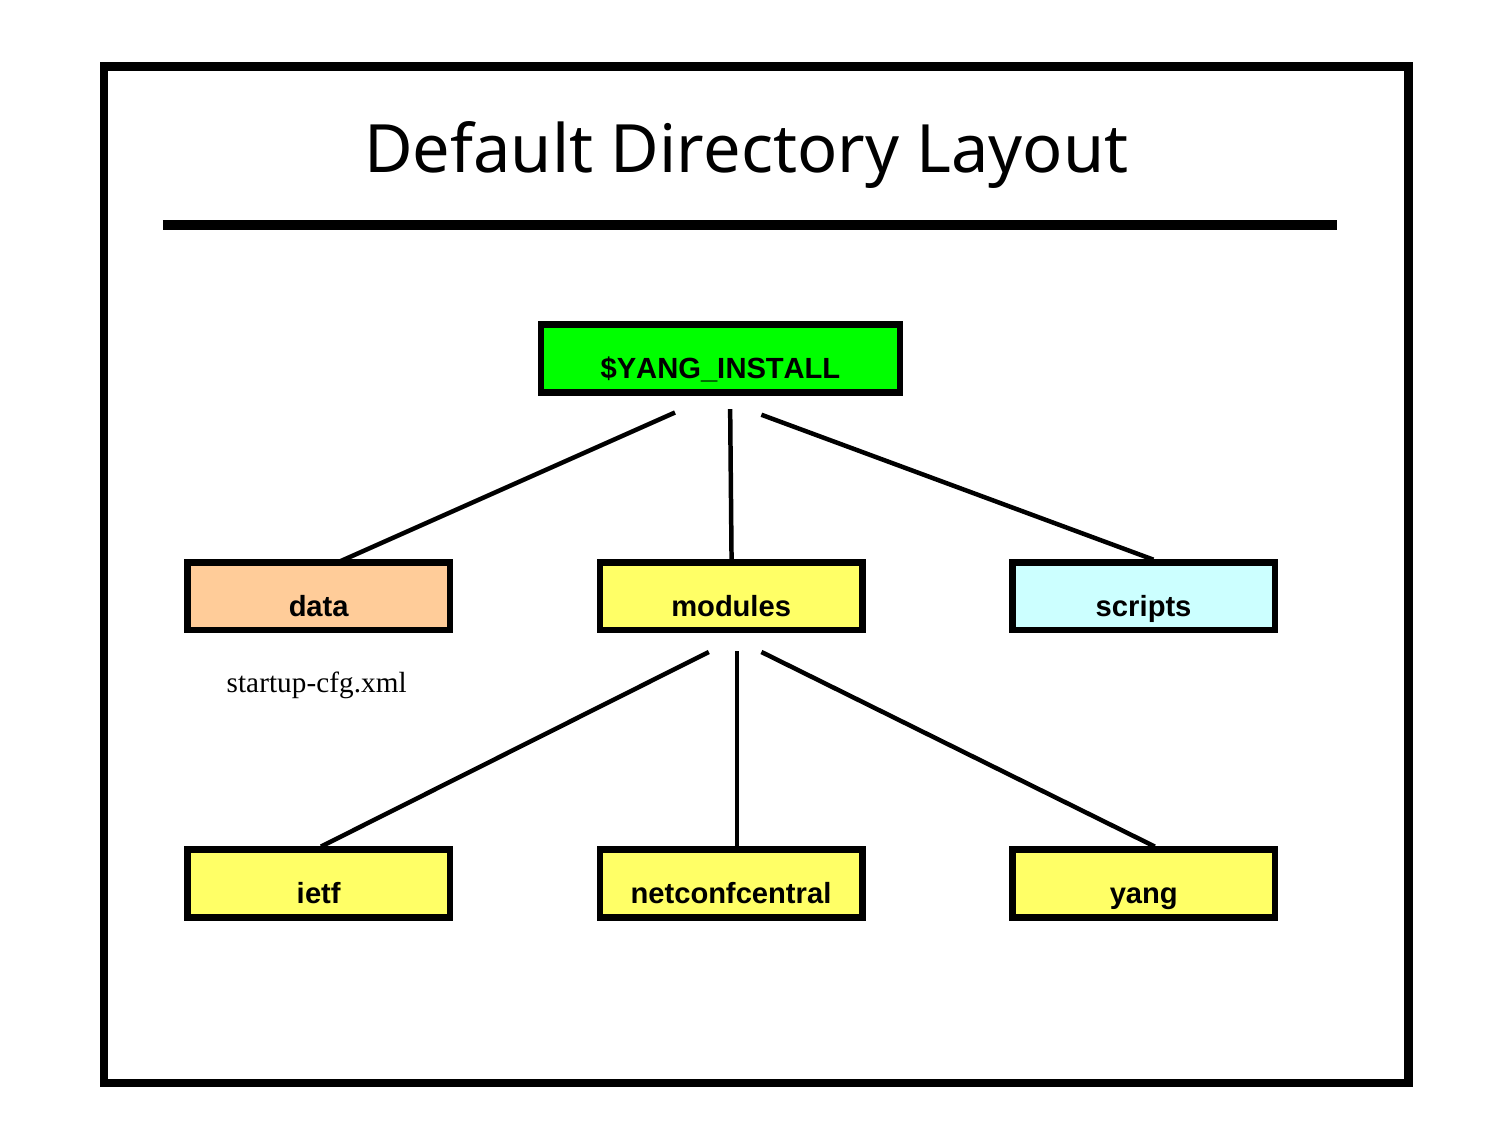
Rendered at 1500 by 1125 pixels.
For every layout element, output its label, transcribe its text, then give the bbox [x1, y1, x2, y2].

text_box data [187, 562, 451, 631]
title Default Directory Layout [162, 87, 1332, 200]
text_box netconfcentral [599, 849, 863, 918]
text_box yang [1012, 849, 1276, 918]
text_box scripts [1012, 562, 1276, 631]
text_box $YANG_INSTALL [540, 324, 901, 393]
text_box modules [599, 562, 863, 631]
text_box ietf [187, 849, 451, 918]
text_box startup-cfg.xml [207, 651, 427, 711]
